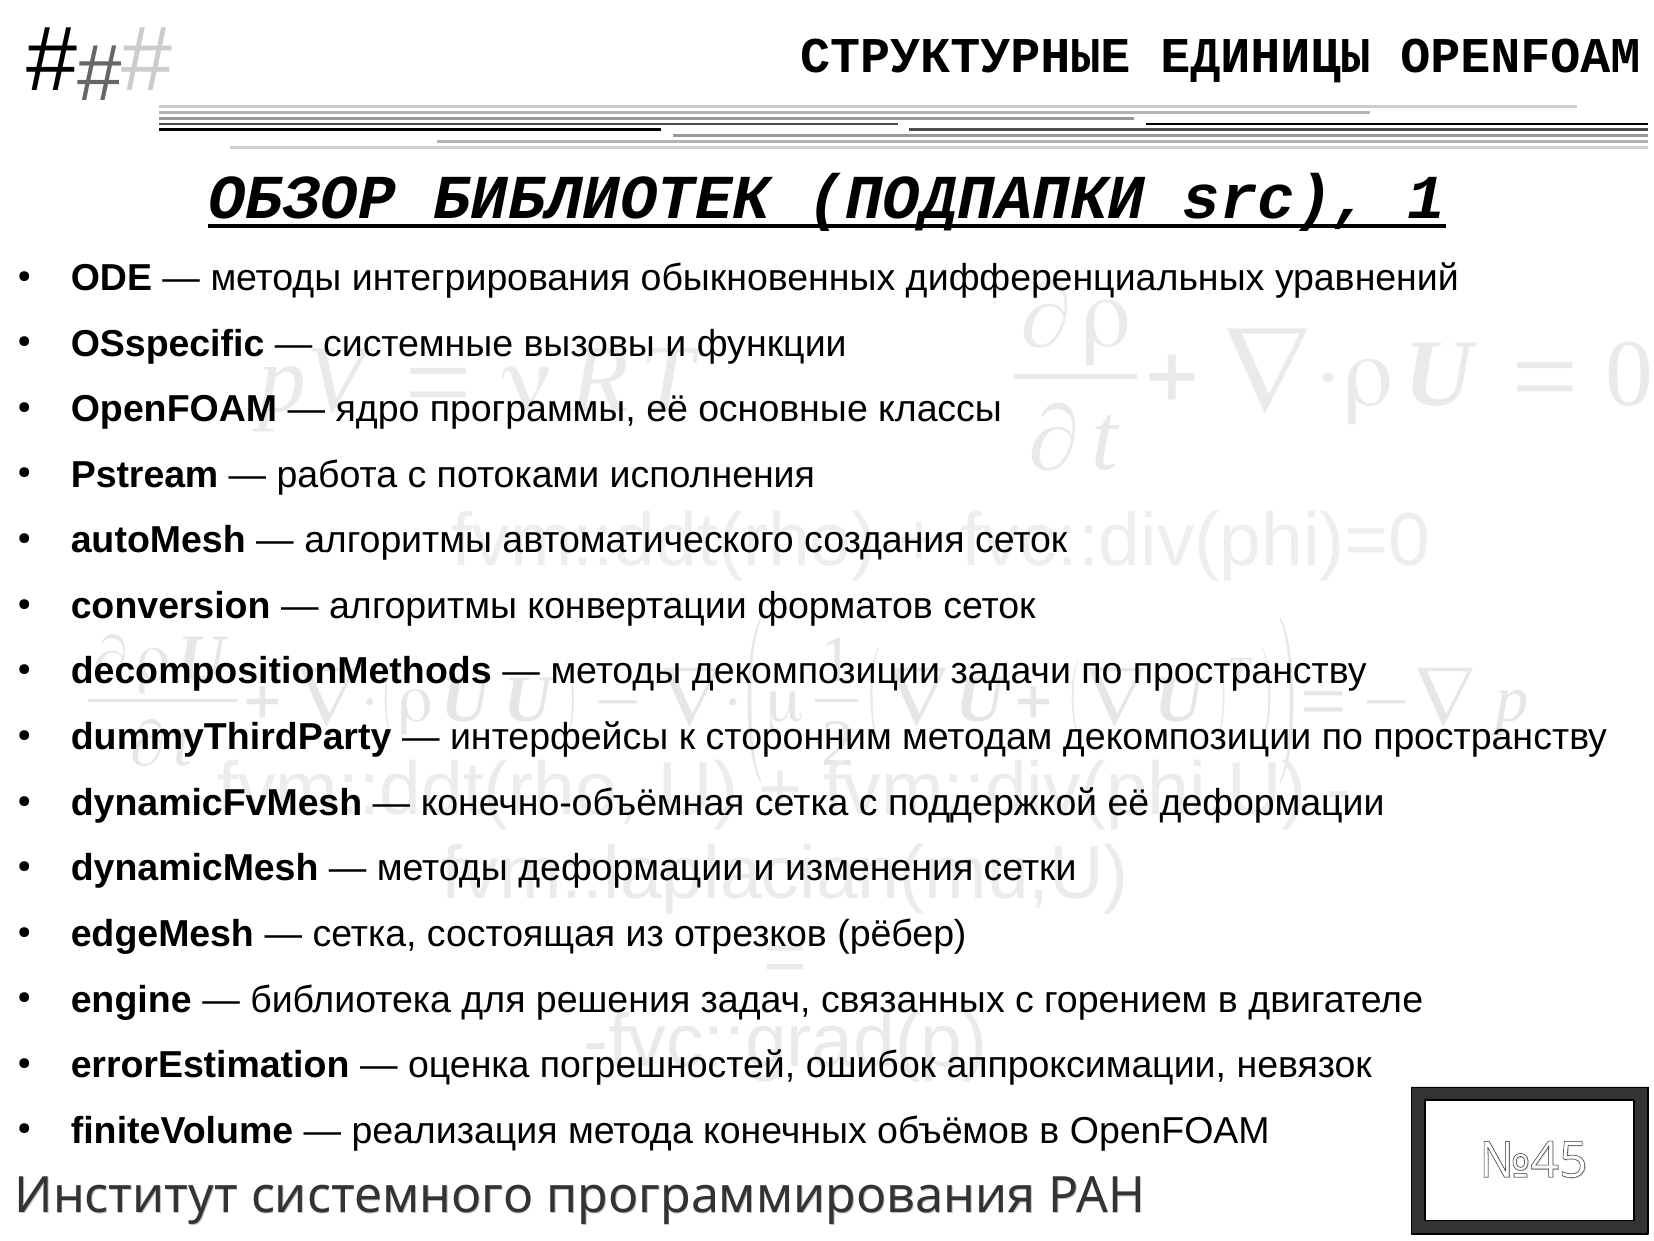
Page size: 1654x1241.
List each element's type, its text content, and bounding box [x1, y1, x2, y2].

title ОБЗОР БИБЛИОТЕК (ПОДПАПКИ src), 1 [0, 147, 1654, 256]
list ODE — методы интегрирования обыкновенных дифференциальных уравнений OSspecific — системные вызовы и функции OpenFOAM — ядро программы, её основные классы Pstream — работа с потоками исполнения autoMesh — алгоритмы автоматического создания сеток conversion — алгоритмы конвертации форматов сеток decompositionMethods — методы декомпозиции задачи по пространству dummyThirdParty — интерфейсы к сторонним методам декомпозиции по пространству dynamicFvMesh — конечно-объёмная сетка с поддержкой её деформации dynamicMesh — методы деформации и изменения сетки edgeMesh — сетка, состоящая из отрезков (рёбер) engine — библиотека для решения задач, связанных с горением в двигателе errorEstimation — оценка погрешностей, ошибок аппроксимации, невязок finiteVolume — реализация метода конечных объёмов в OpenFOAM [0, 256, 1654, 1152]
